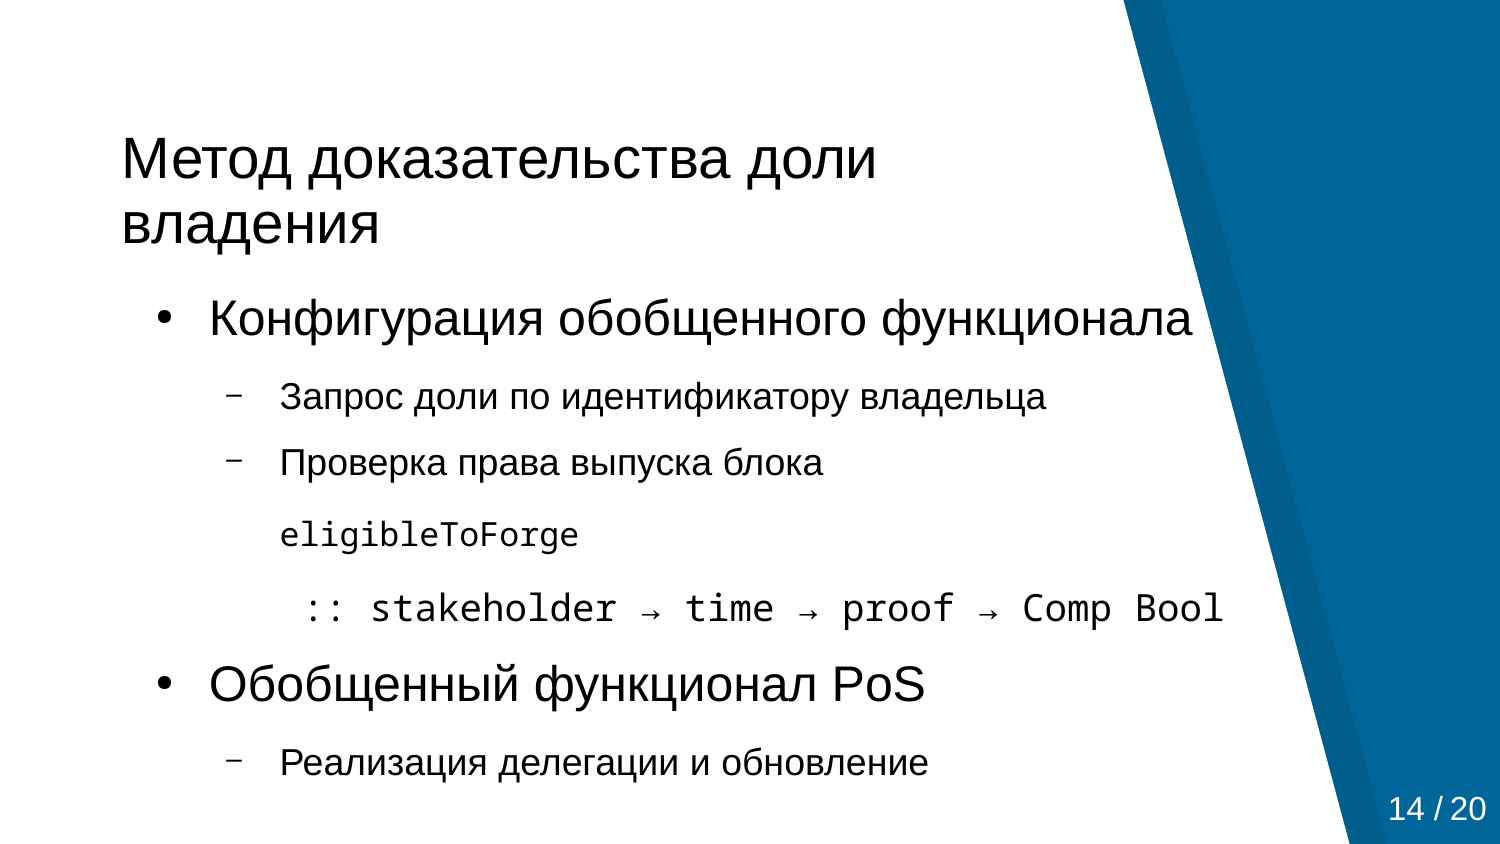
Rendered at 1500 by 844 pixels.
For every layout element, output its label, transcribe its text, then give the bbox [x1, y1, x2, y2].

list Конфигурация обобщенного функционала Запрос доли по идентификатору владельца Проверка права выпуска блока eligibleToForge :: stakeholder → time → proof → Comp Bool Обобщенный функционал PoS Реализация делегации и обновление [137, 290, 1252, 841]
chart [695, 394, 708, 424]
title Метод доказательства доли владения [121, 110, 1087, 272]
